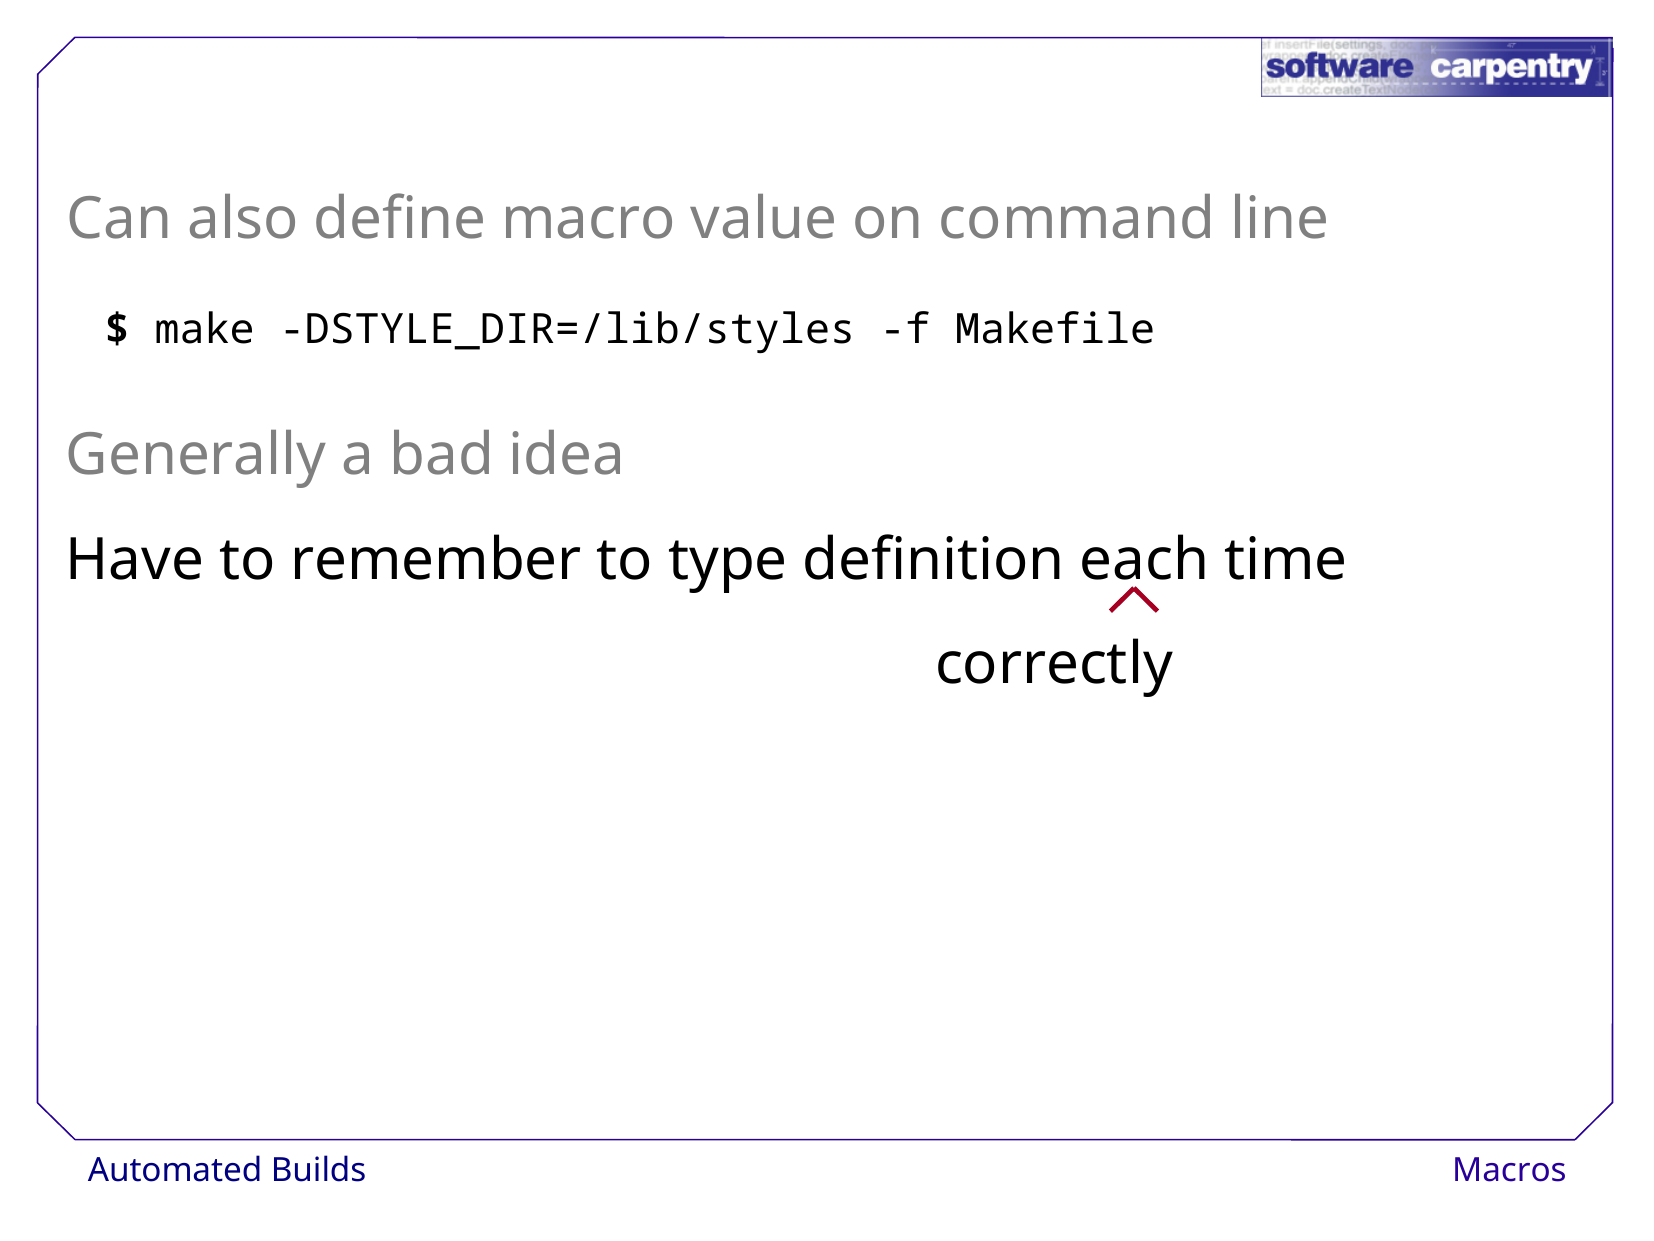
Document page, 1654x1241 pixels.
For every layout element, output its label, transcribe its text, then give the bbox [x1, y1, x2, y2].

text_box Can also define macro value on command line [52, 138, 1495, 259]
picture [1261, 39, 1613, 97]
text_box $ make -DSTYLE_DIR=/lib/styles -f Makefile [89, 298, 1564, 375]
text_box Generally a bad idea Have to remember to type definition each time correctly [51, 373, 1514, 704]
